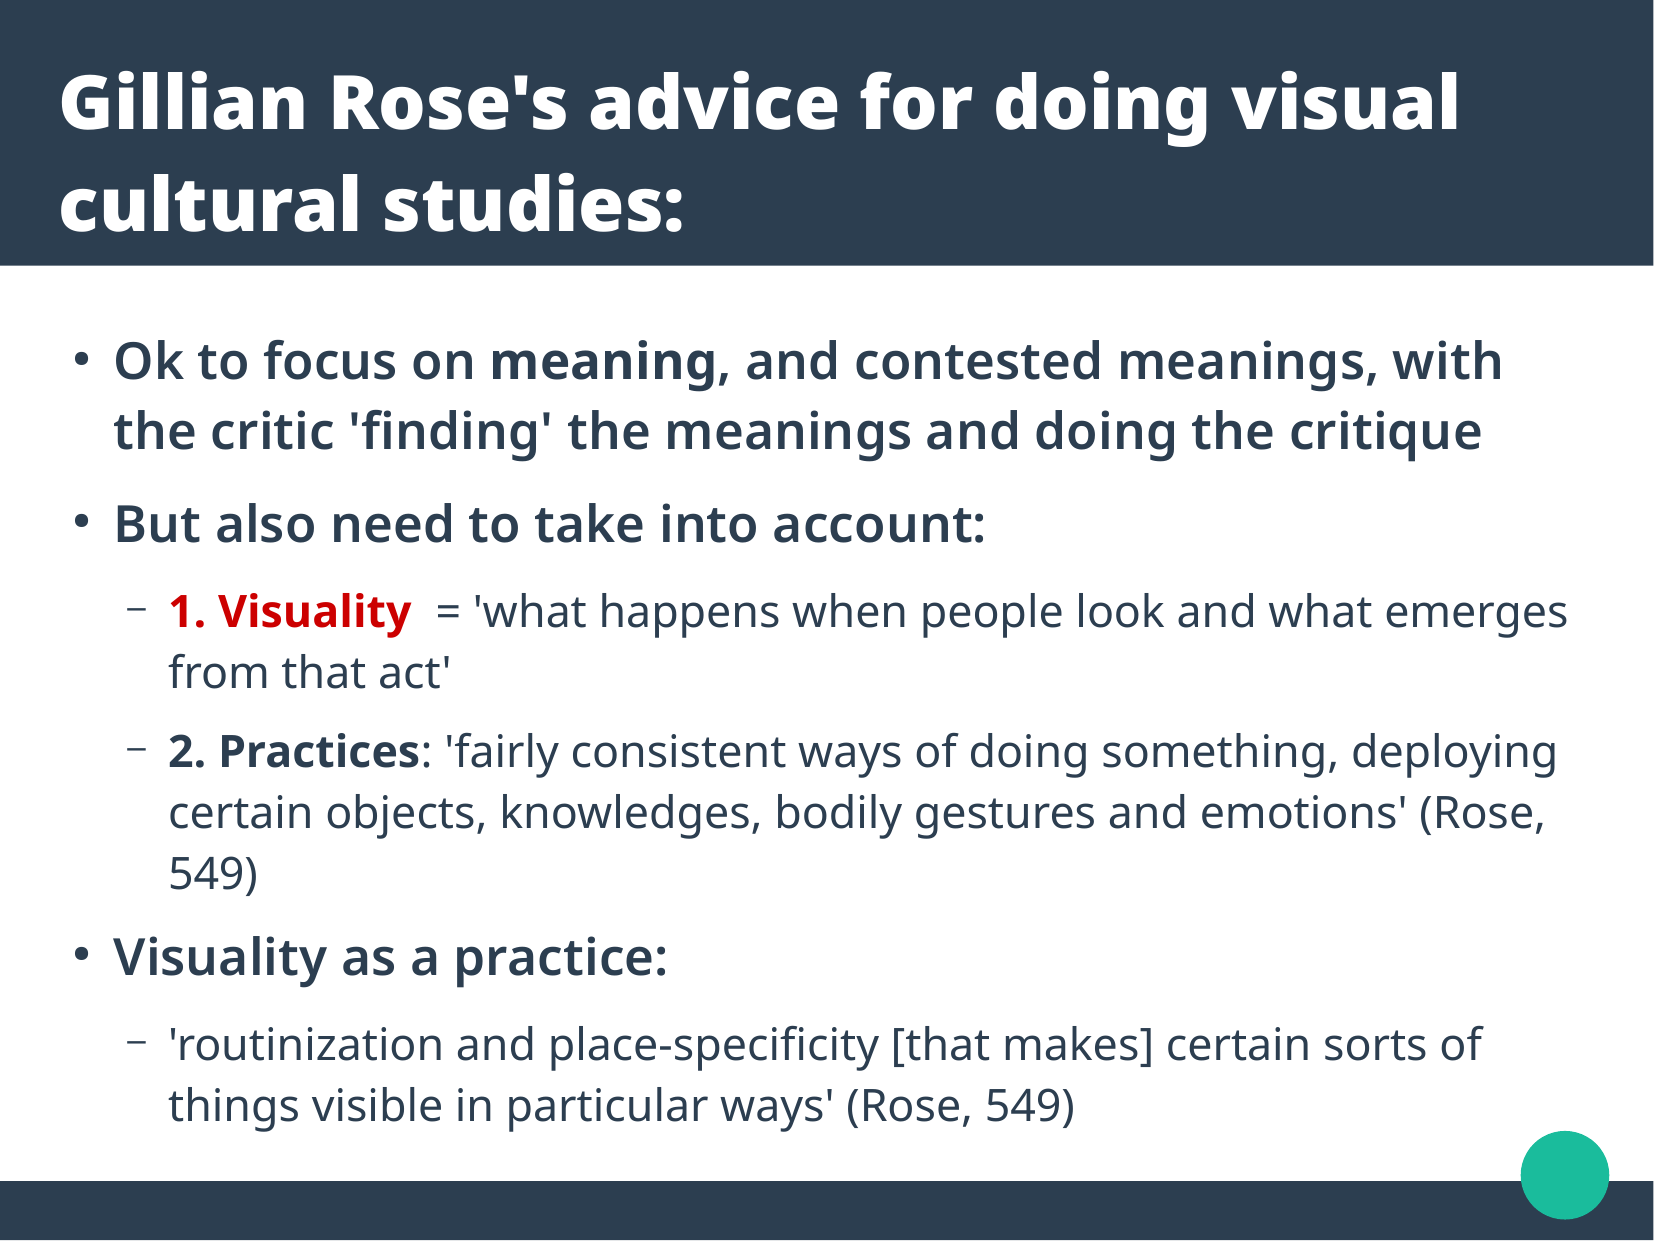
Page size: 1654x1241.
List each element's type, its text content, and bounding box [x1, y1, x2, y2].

list Ok to focus on meaning, and contested meanings, with the critic 'finding' the meanings and doing the critique But also need to take into account: 1. Visuality = 'what happens when people look and what emerges from that act' 2. Practices: 'fairly consistent ways of doing something, deploying certain objects, knowledges, bodily gestures and emotions' (Rose, 549) Visuality as a practice: 'routinization and place-specificity [that makes] certain sorts of things visible in particular ways' (Rose, 549) [59, 324, 1595, 1152]
title Gillian Rose's advice for doing visual cultural studies: [59, 49, 1595, 207]
